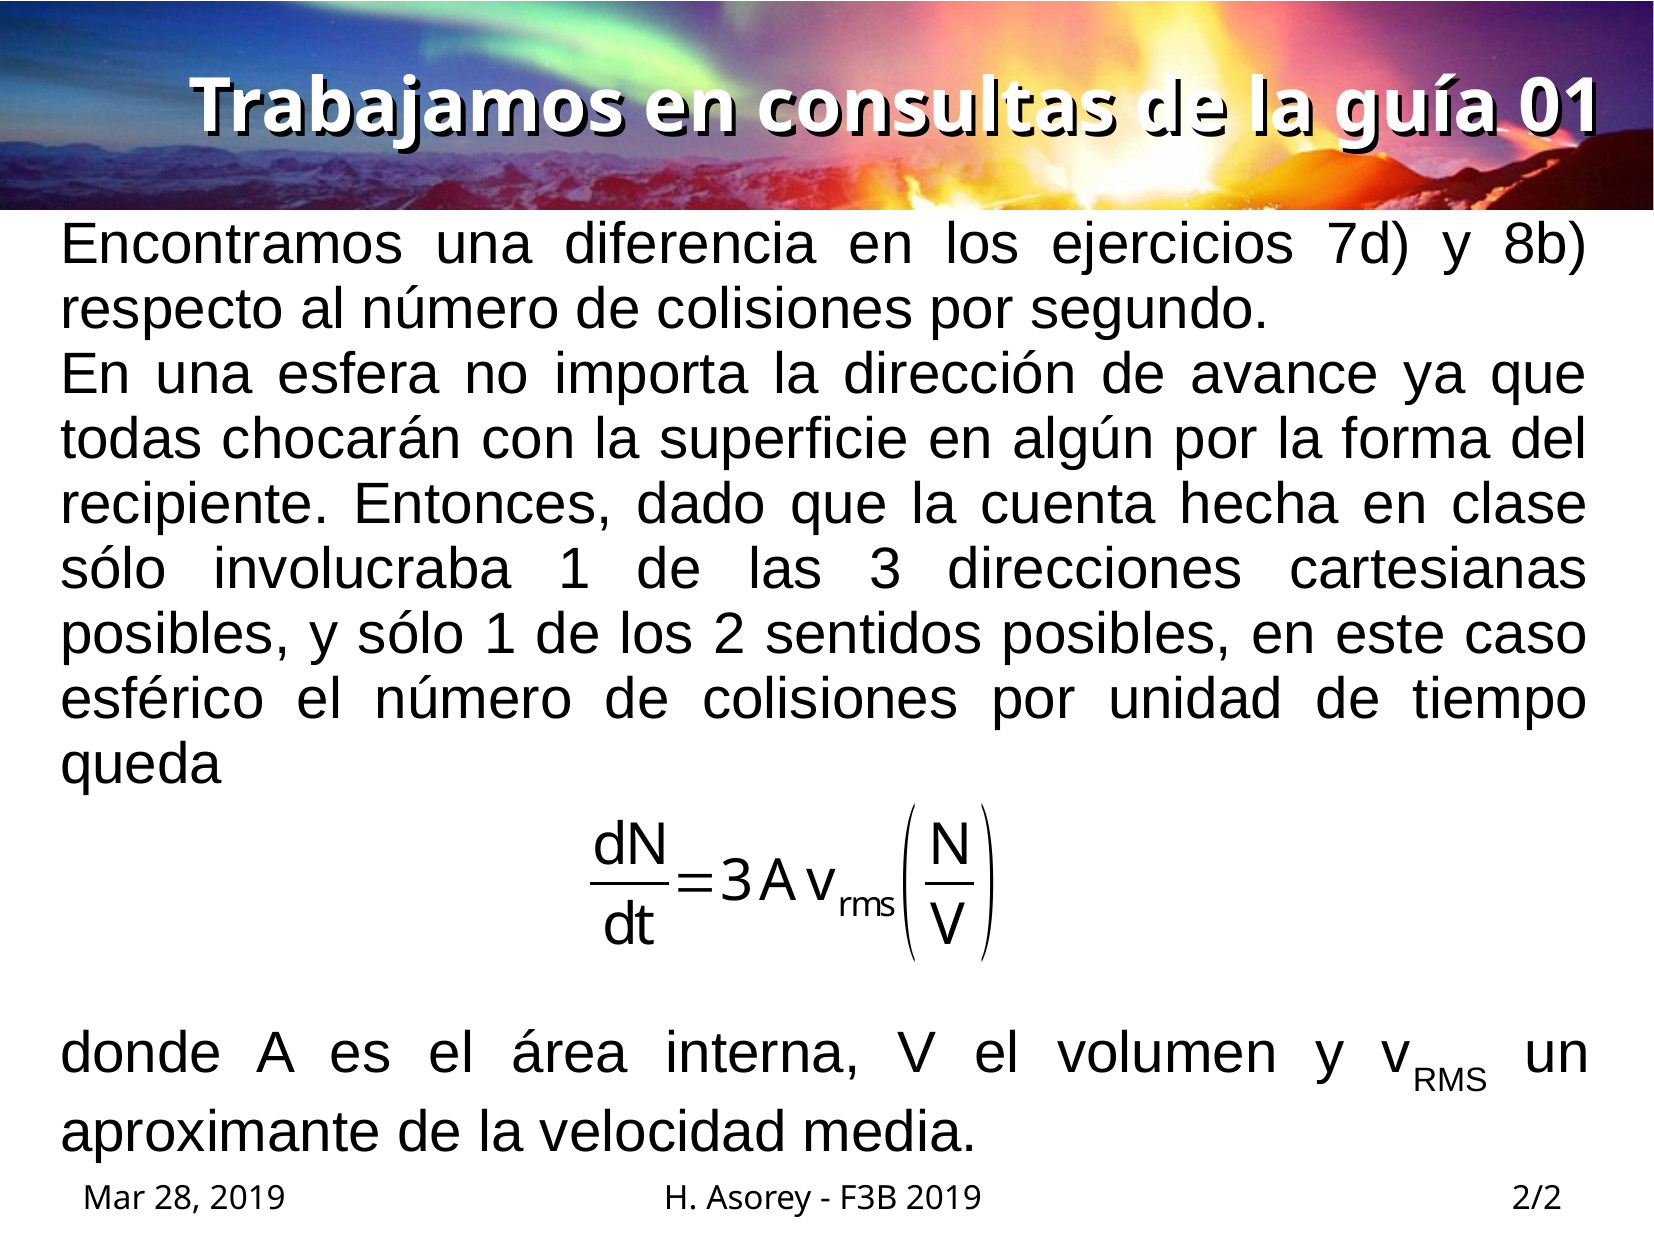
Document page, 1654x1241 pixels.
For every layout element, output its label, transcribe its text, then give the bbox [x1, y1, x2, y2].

chart [580, 800, 1006, 967]
title Trabajamos en consultas de la guía 01 [45, 15, 1606, 191]
subtitle Encontramos una diferencia en los ejercicios 7d) y 8b) respecto al número de colisiones por segundo. En una esfera no importa la dirección de avance ya que todas chocarán con la superficie en algún por la forma del recipiente. Entonces, dado que la cuenta hecha en clase sólo involucraba 1 de las 3 direcciones cartesianas posibles, y sólo 1 de los 2 sentidos posibles, en este caso esférico el número de colisiones por unidad de tiempo queda donde A es el área interna, V el volumen y vRMS un aproximante de la velocidad media. [60, 210, 1591, 1164]
picture [0, 1, 1654, 210]
